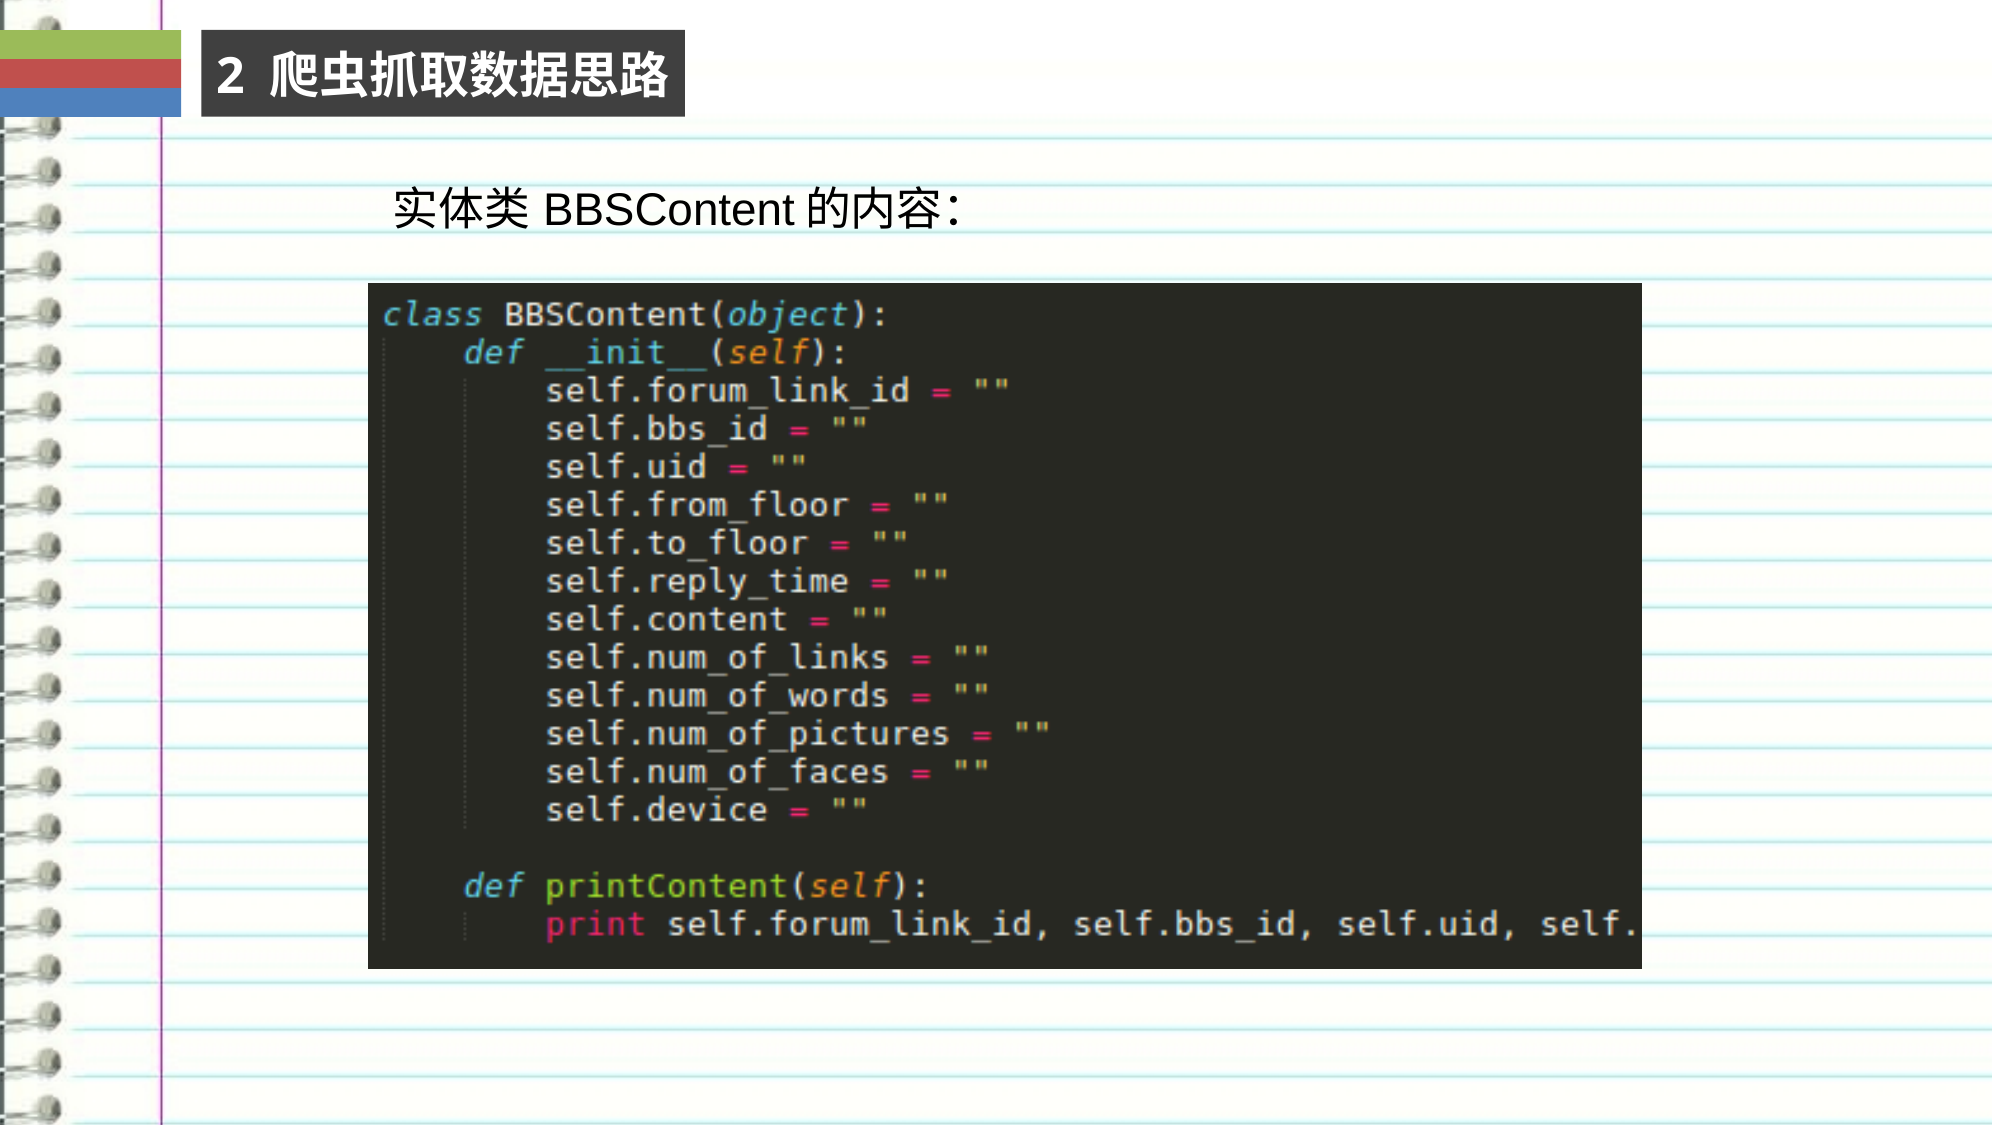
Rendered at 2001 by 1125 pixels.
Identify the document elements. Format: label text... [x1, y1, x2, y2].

text_box 2 爬虫抓取数据思路 [201, 29, 685, 117]
picture [0, 0, 1995, 1125]
text_box 实体类BBSContent的内容： [377, 165, 1642, 249]
